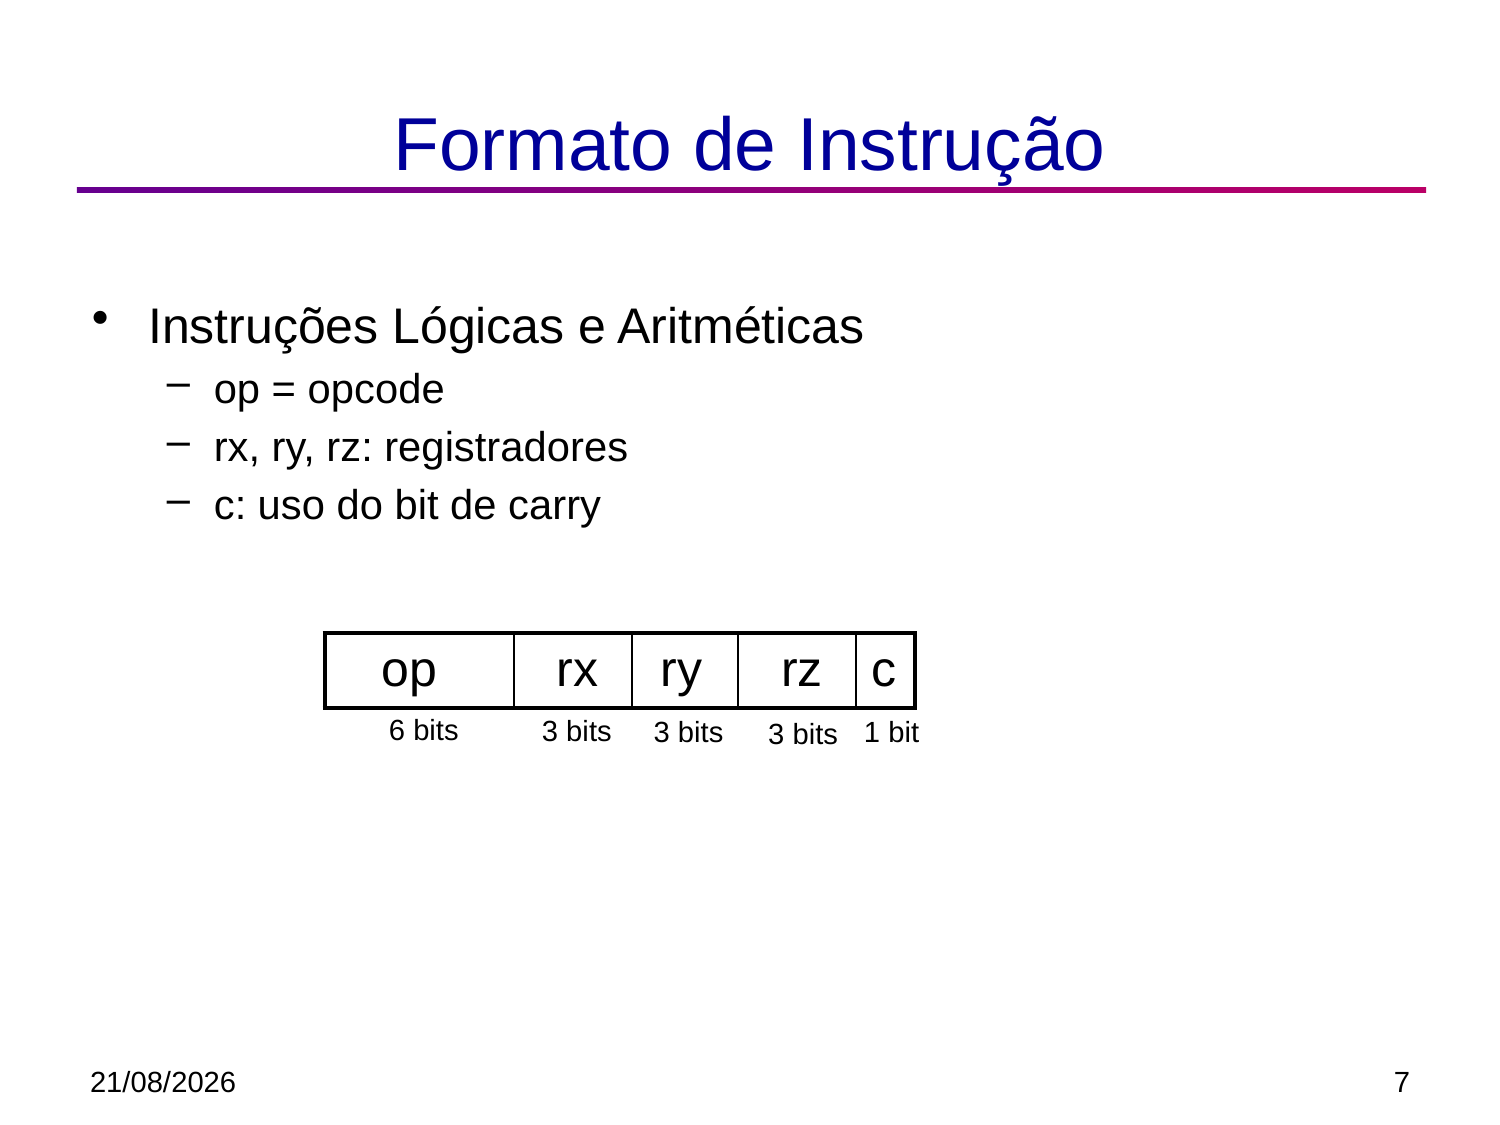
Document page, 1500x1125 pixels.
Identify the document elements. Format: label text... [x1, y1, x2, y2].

text_box 3 bits [638, 706, 739, 756]
table_header op [327, 635, 513, 706]
table_header rx [515, 635, 631, 706]
slide_number <número> [1074, 1055, 1425, 1125]
text_box 3 bits [527, 704, 627, 755]
table_header rz [739, 635, 855, 706]
list Instruções Lógicas e Aritméticas op = opcode rx, ry, rz: registradores c: uso do bit de carry [76, 215, 1424, 1019]
text_box 1 bit [849, 706, 935, 756]
text_box 6 bits [374, 704, 474, 754]
slide_number 17/07/2024 [75, 1055, 425, 1125]
title Formato de Instrução [76, 74, 1424, 193]
table_header ry [633, 635, 737, 706]
table_header c [857, 635, 913, 706]
text_box 3 bits [753, 708, 854, 759]
